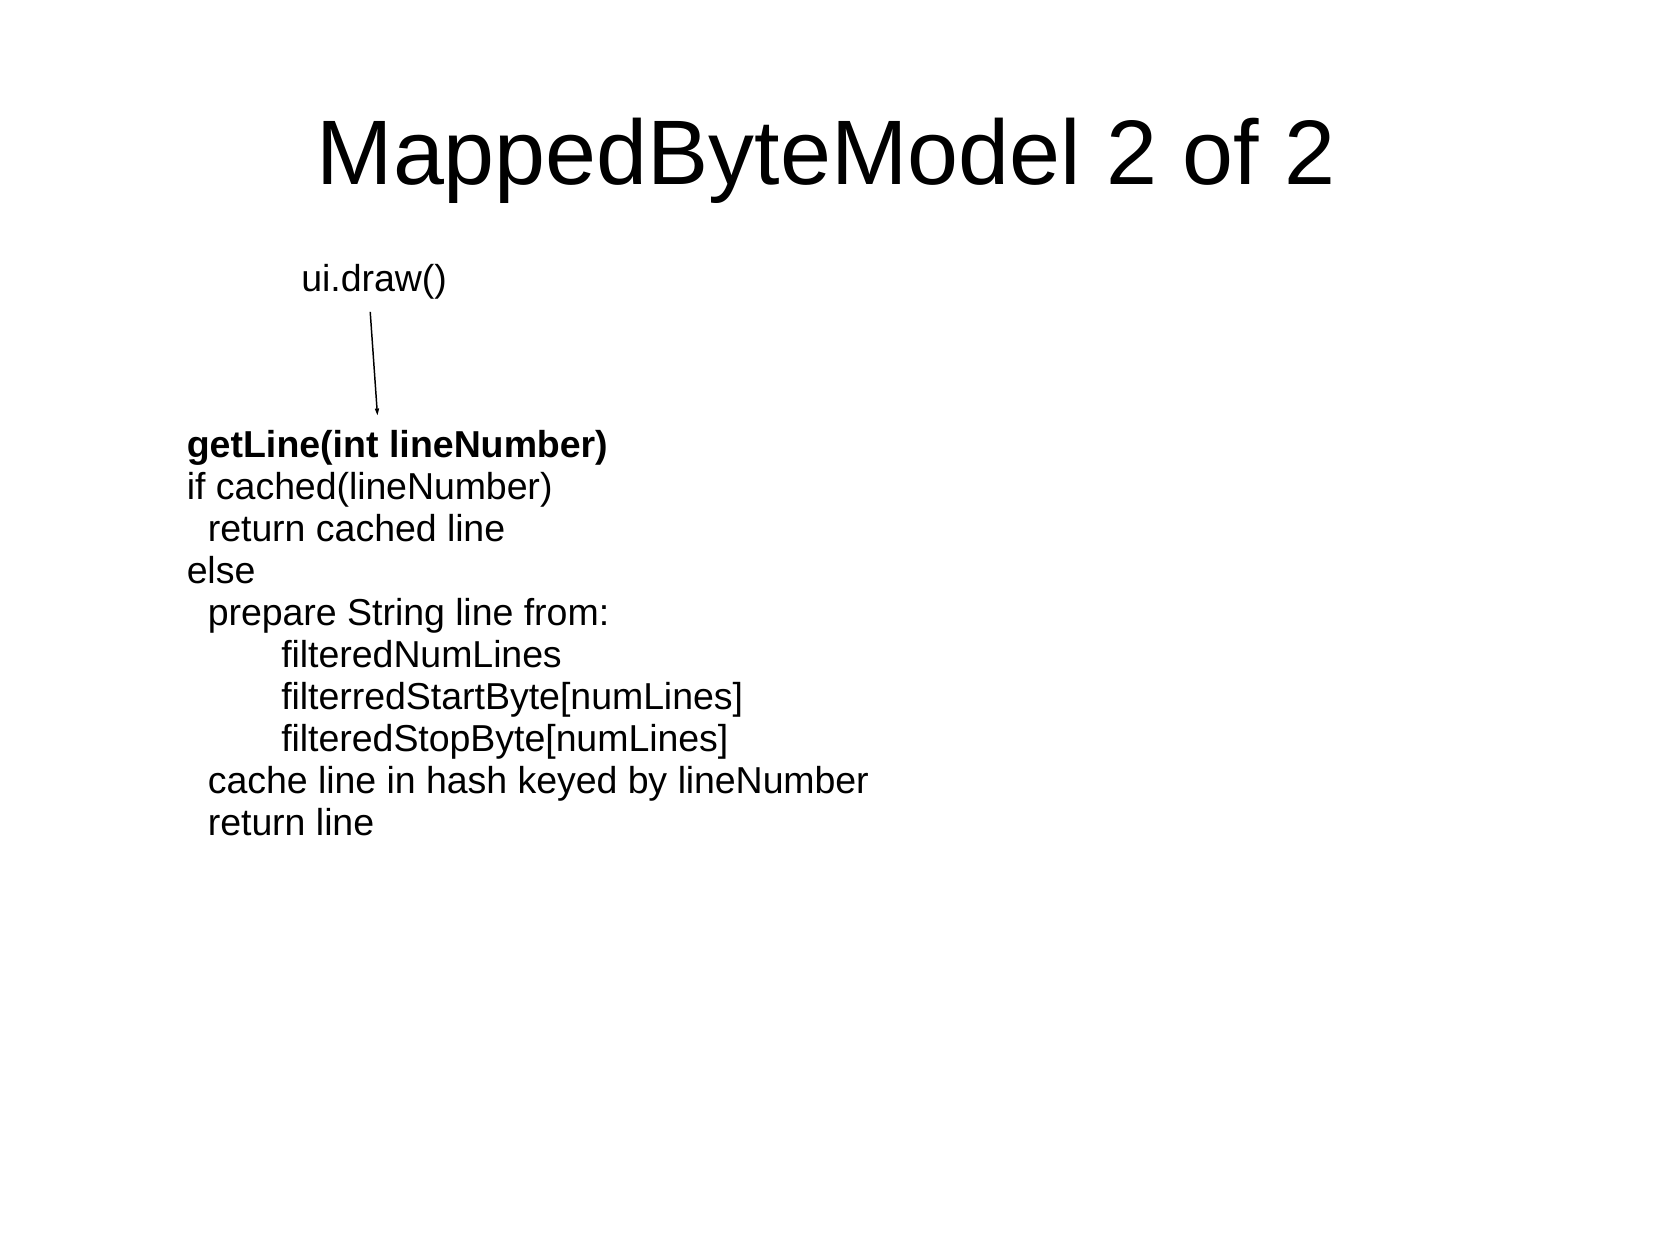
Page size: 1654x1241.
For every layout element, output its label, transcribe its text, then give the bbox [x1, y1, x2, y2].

text_box ui.draw() [286, 249, 437, 313]
title MappedByteModel 2 of 2 [82, 56, 1571, 250]
text_box getLine(int lineNumber) if cached(lineNumber) return cached line else prepare String line from: filteredNumLines filterredStartByte[numLines] filteredStopByte[numLines] cache line in hash keyed by lineNumber return line [171, 415, 760, 901]
